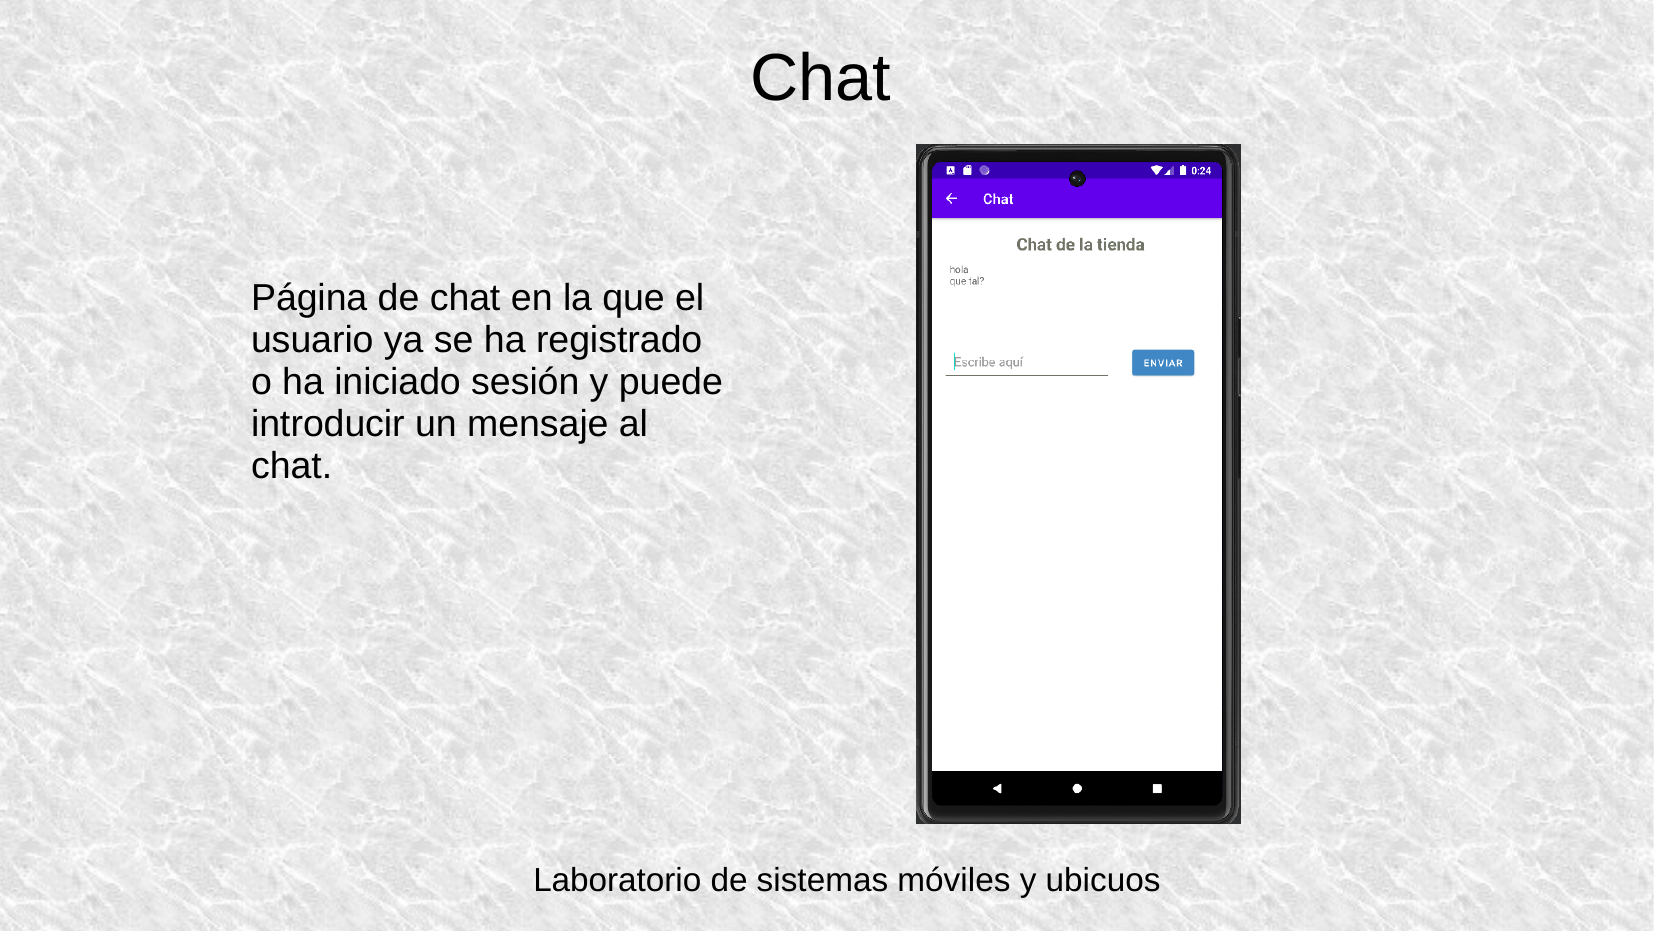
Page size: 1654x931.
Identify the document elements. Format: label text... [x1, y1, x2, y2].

title Chat [76, 0, 1565, 156]
text_box Laboratorio de sistemas móviles y ubicuos [59, 854, 1565, 931]
text_box Página de chat en la que el usuario ya se ha registrado o ha iniciado sesión y puede introducir un mensaje al chat. [236, 269, 739, 537]
picture [0, 0, 1654, 931]
